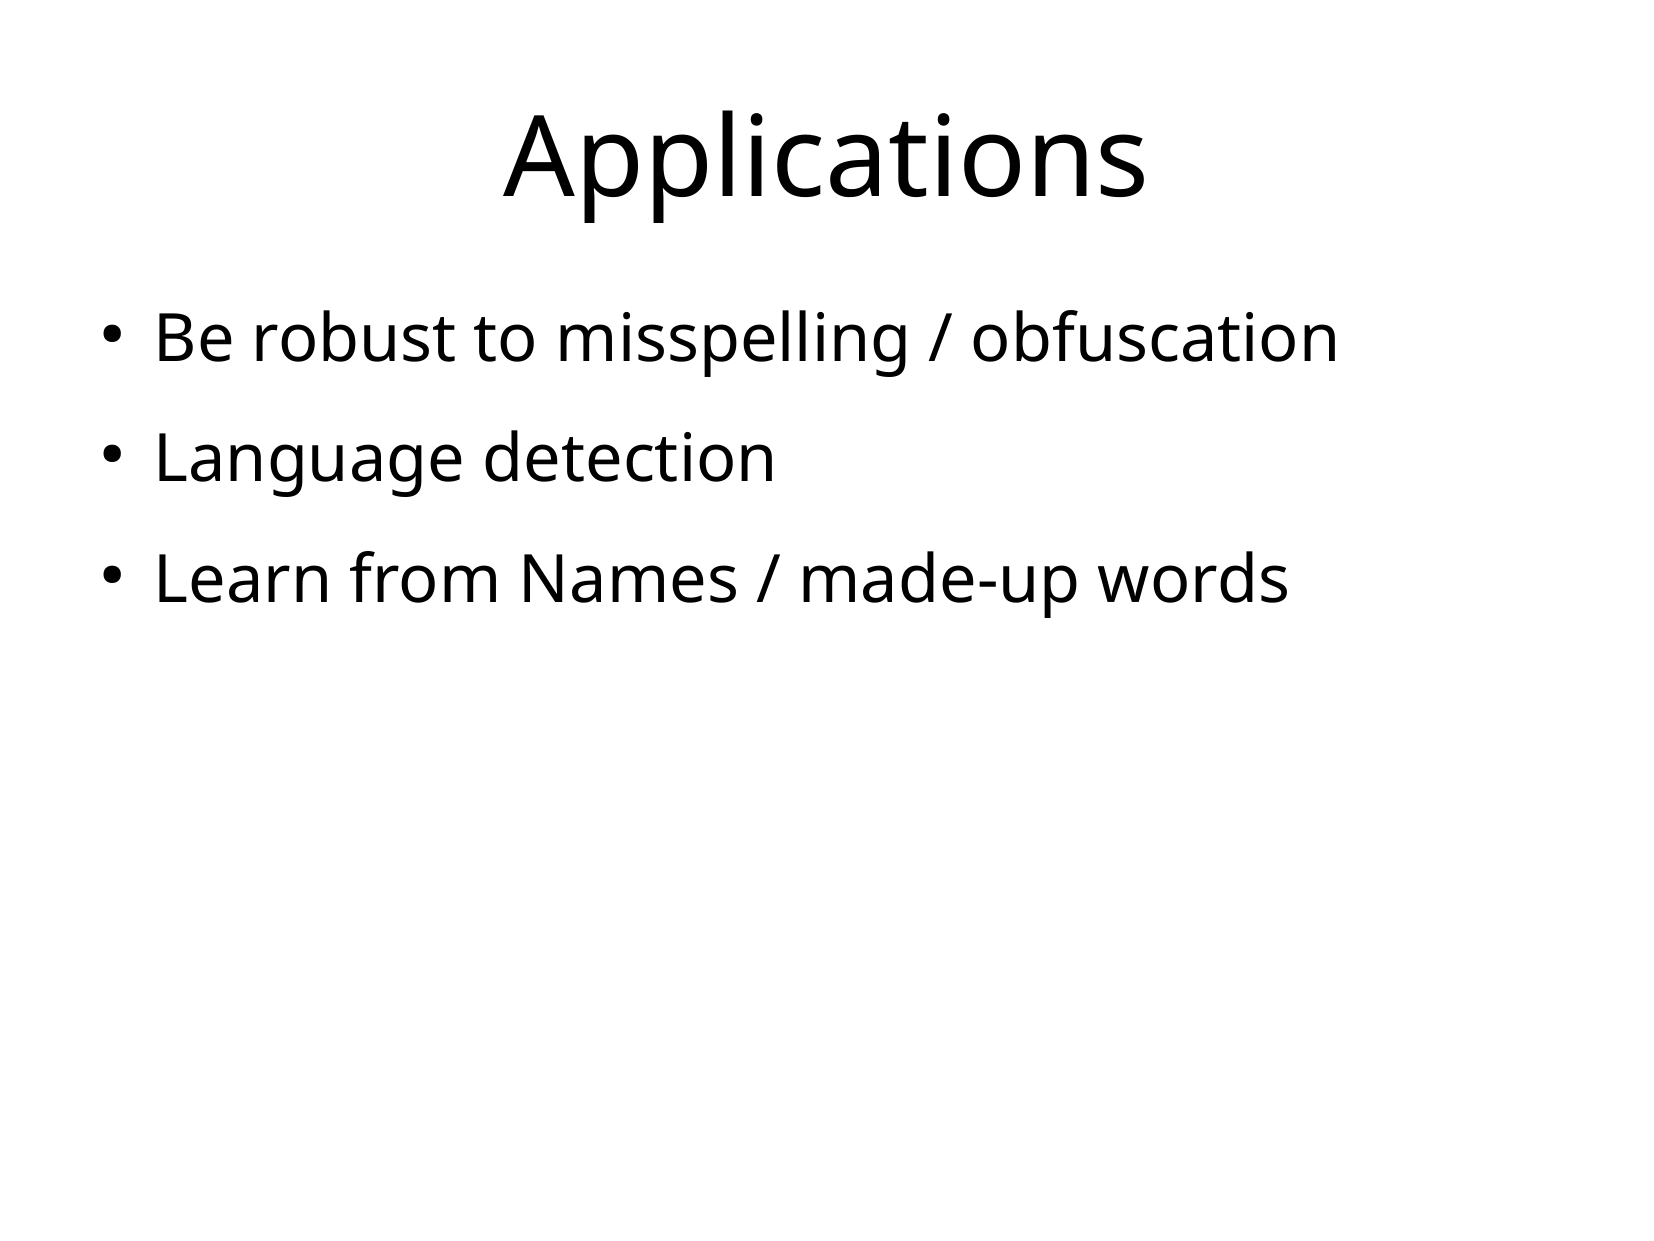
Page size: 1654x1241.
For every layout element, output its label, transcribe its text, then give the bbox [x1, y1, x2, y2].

list Be robust to misspelling / obfuscation Language detection Learn from Names / made-up words [82, 290, 1571, 1010]
title Applications [82, 49, 1571, 257]
